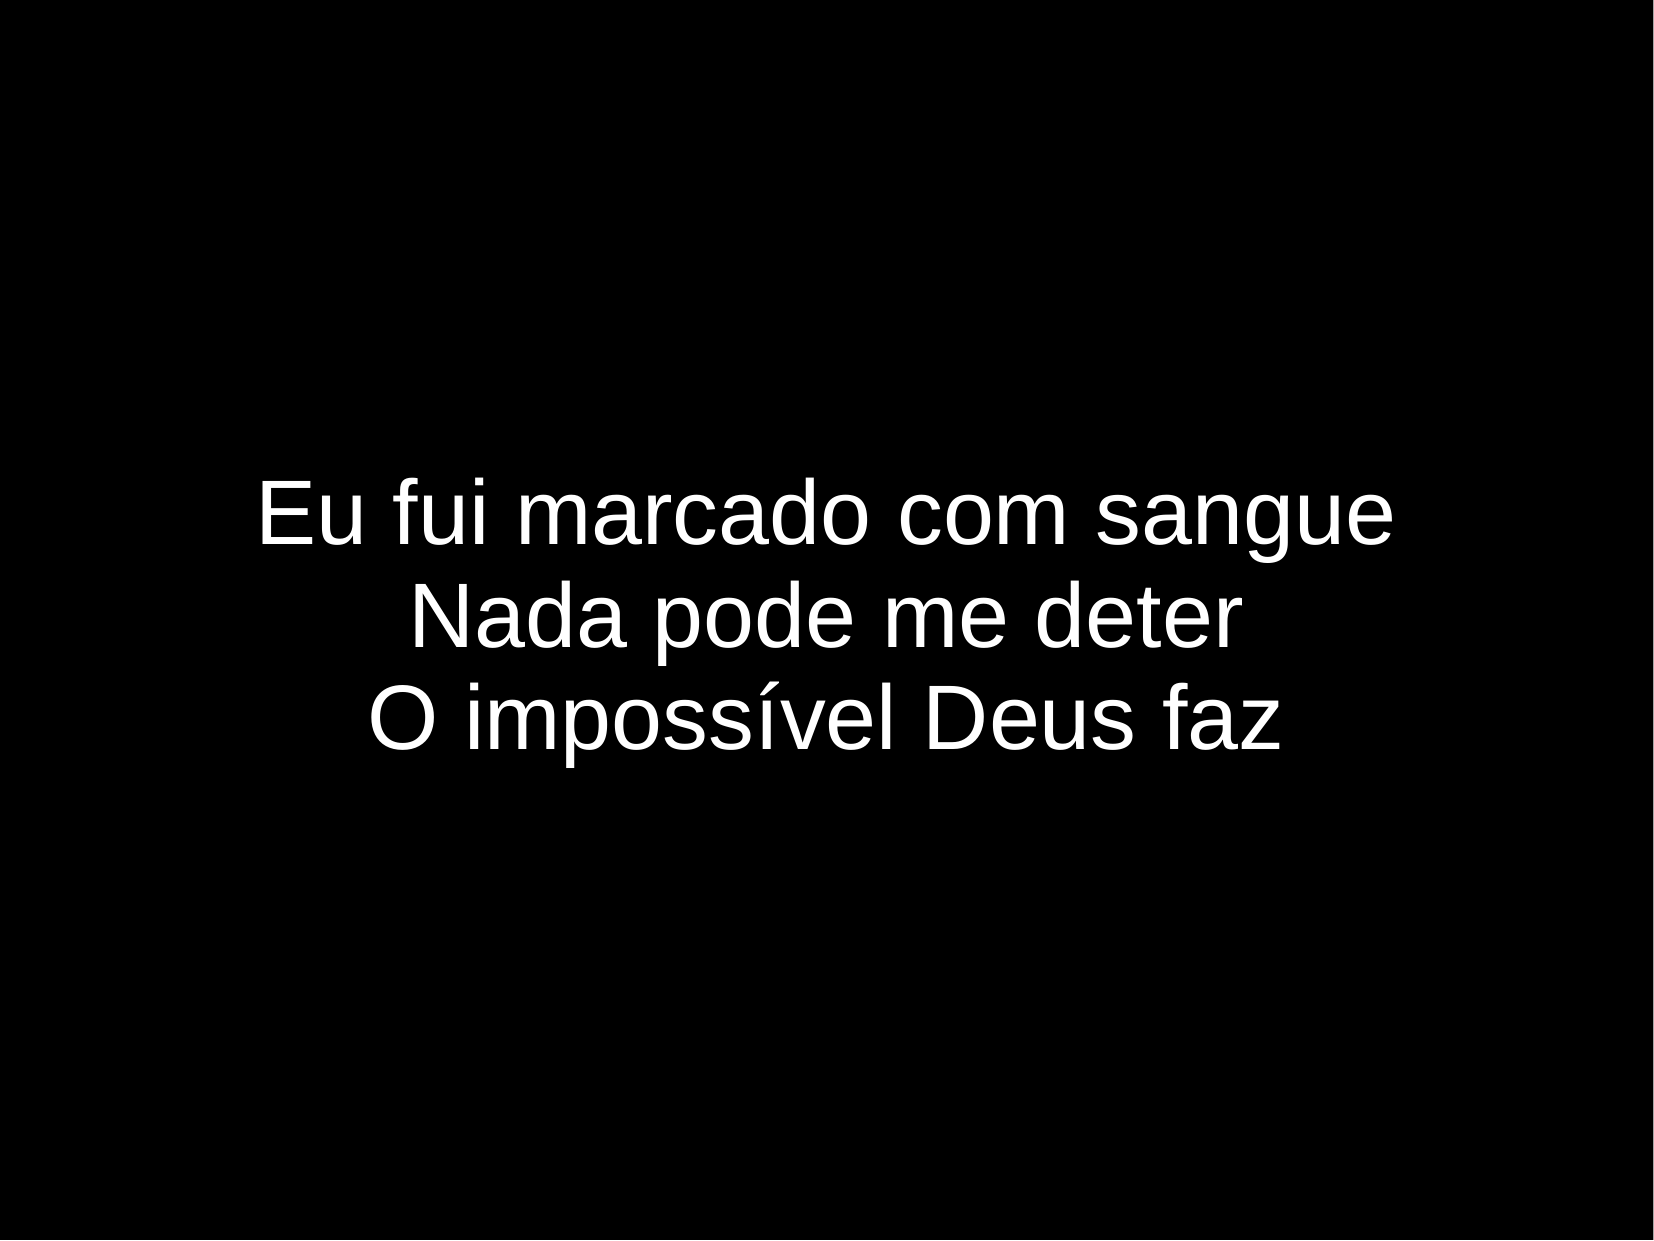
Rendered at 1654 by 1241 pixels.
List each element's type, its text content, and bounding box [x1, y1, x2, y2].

subtitle Eu fui marcado com sangue Nada pode me deter O impossível Deus faz [82, 49, 1571, 1182]
